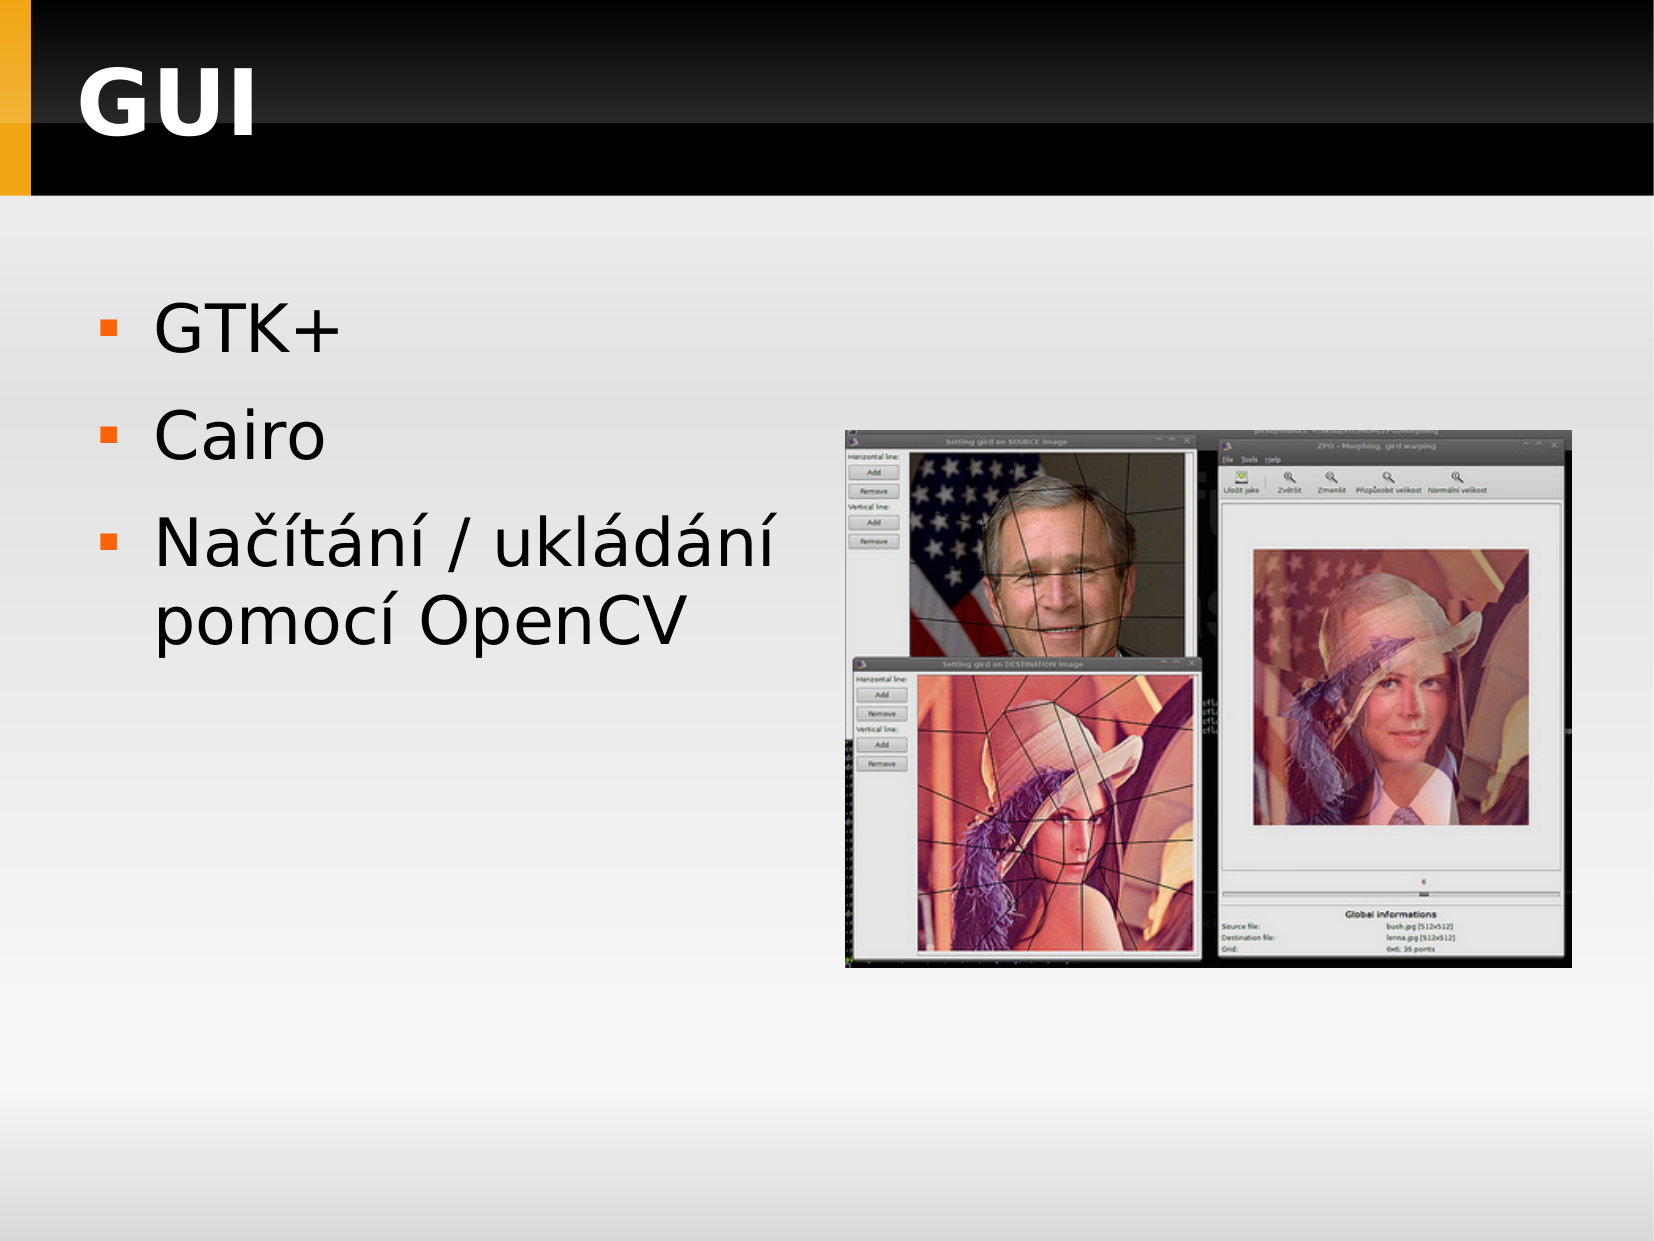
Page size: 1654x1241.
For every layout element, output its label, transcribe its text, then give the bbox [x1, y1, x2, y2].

picture [0, 0, 1654, 1241]
list GTK+ Cairo Načítání / ukládání pomocí OpenCV [82, 290, 809, 1109]
title GUI [76, 0, 1565, 208]
